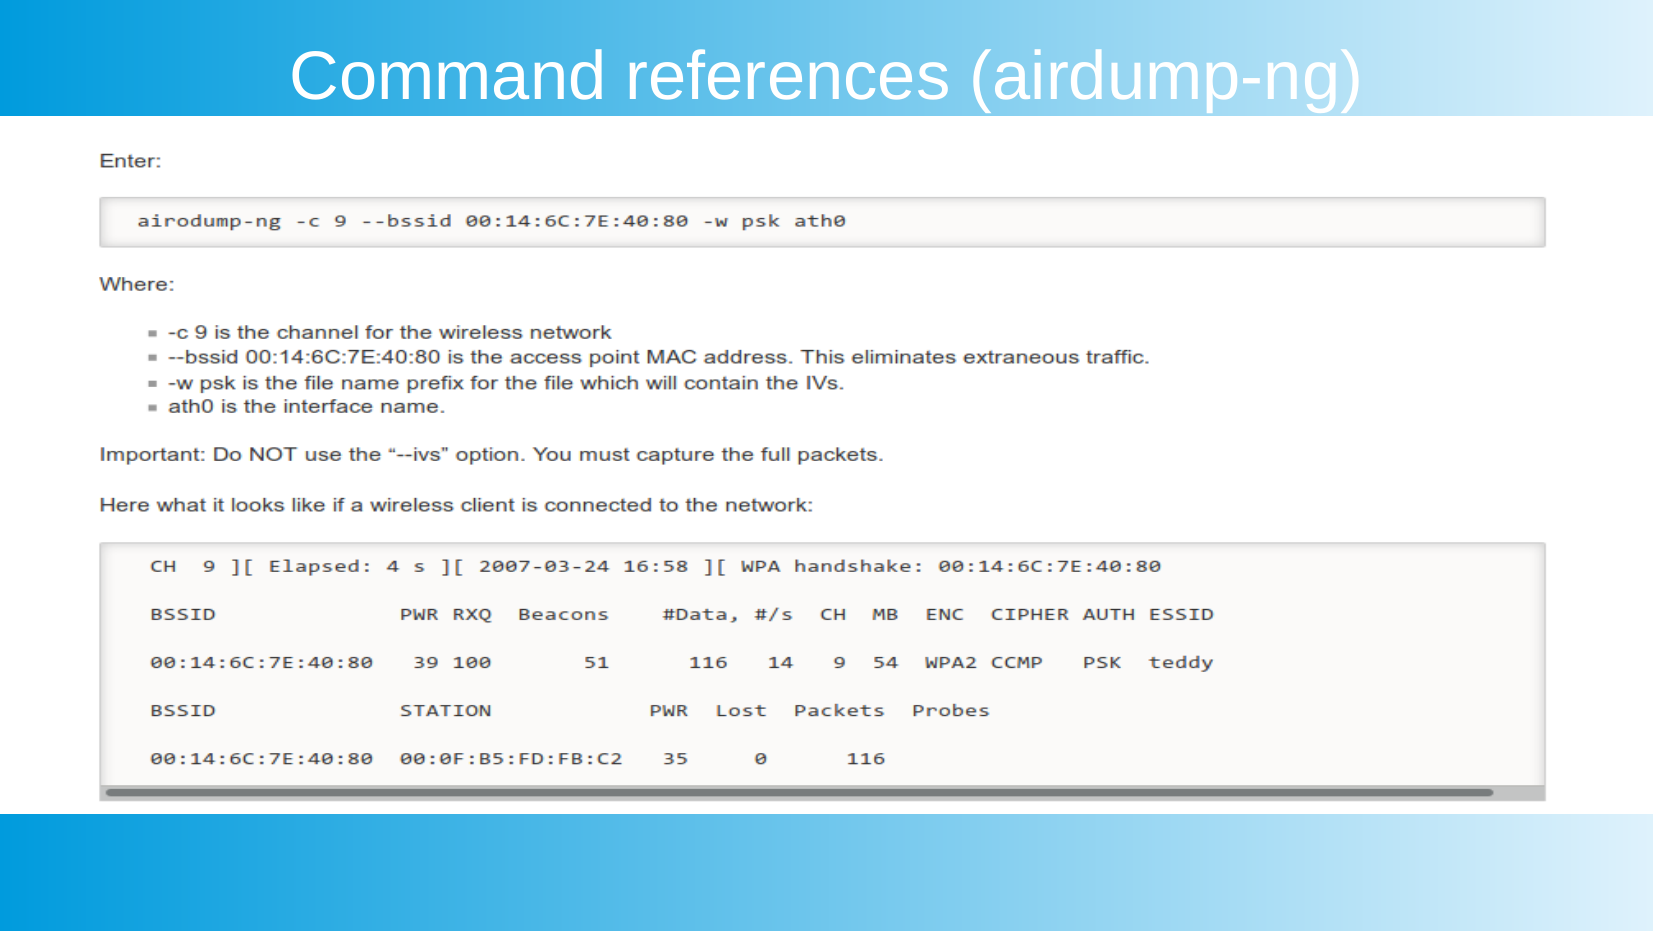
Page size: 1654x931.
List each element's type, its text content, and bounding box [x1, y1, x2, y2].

picture [75, 149, 1561, 811]
title Command references (airdump-ng) [82, 37, 1571, 116]
